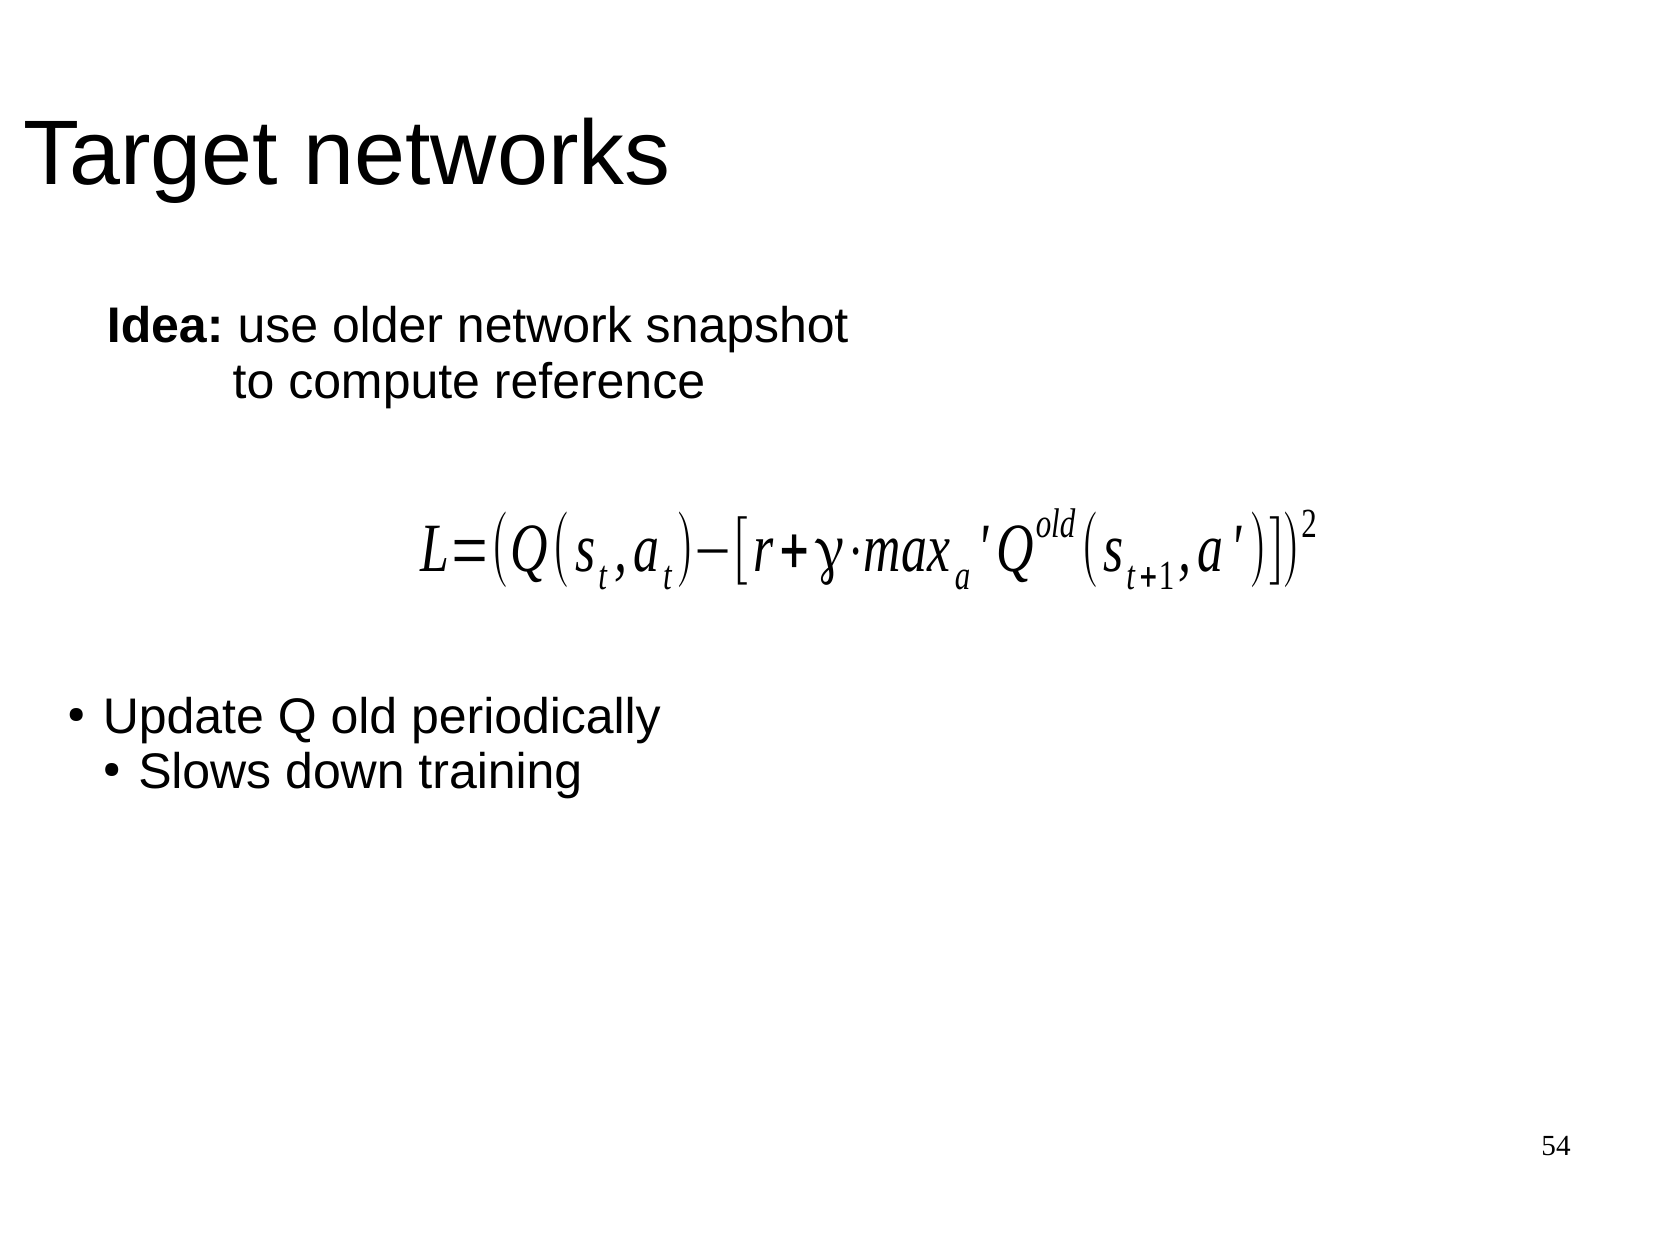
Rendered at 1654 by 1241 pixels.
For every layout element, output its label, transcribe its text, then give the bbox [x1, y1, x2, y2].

chart [403, 498, 1328, 597]
text_box Idea: use older network snapshot to compute reference Update Q old periodically Slows down training [17, 234, 921, 1165]
title Target networks [23, 49, 1512, 257]
